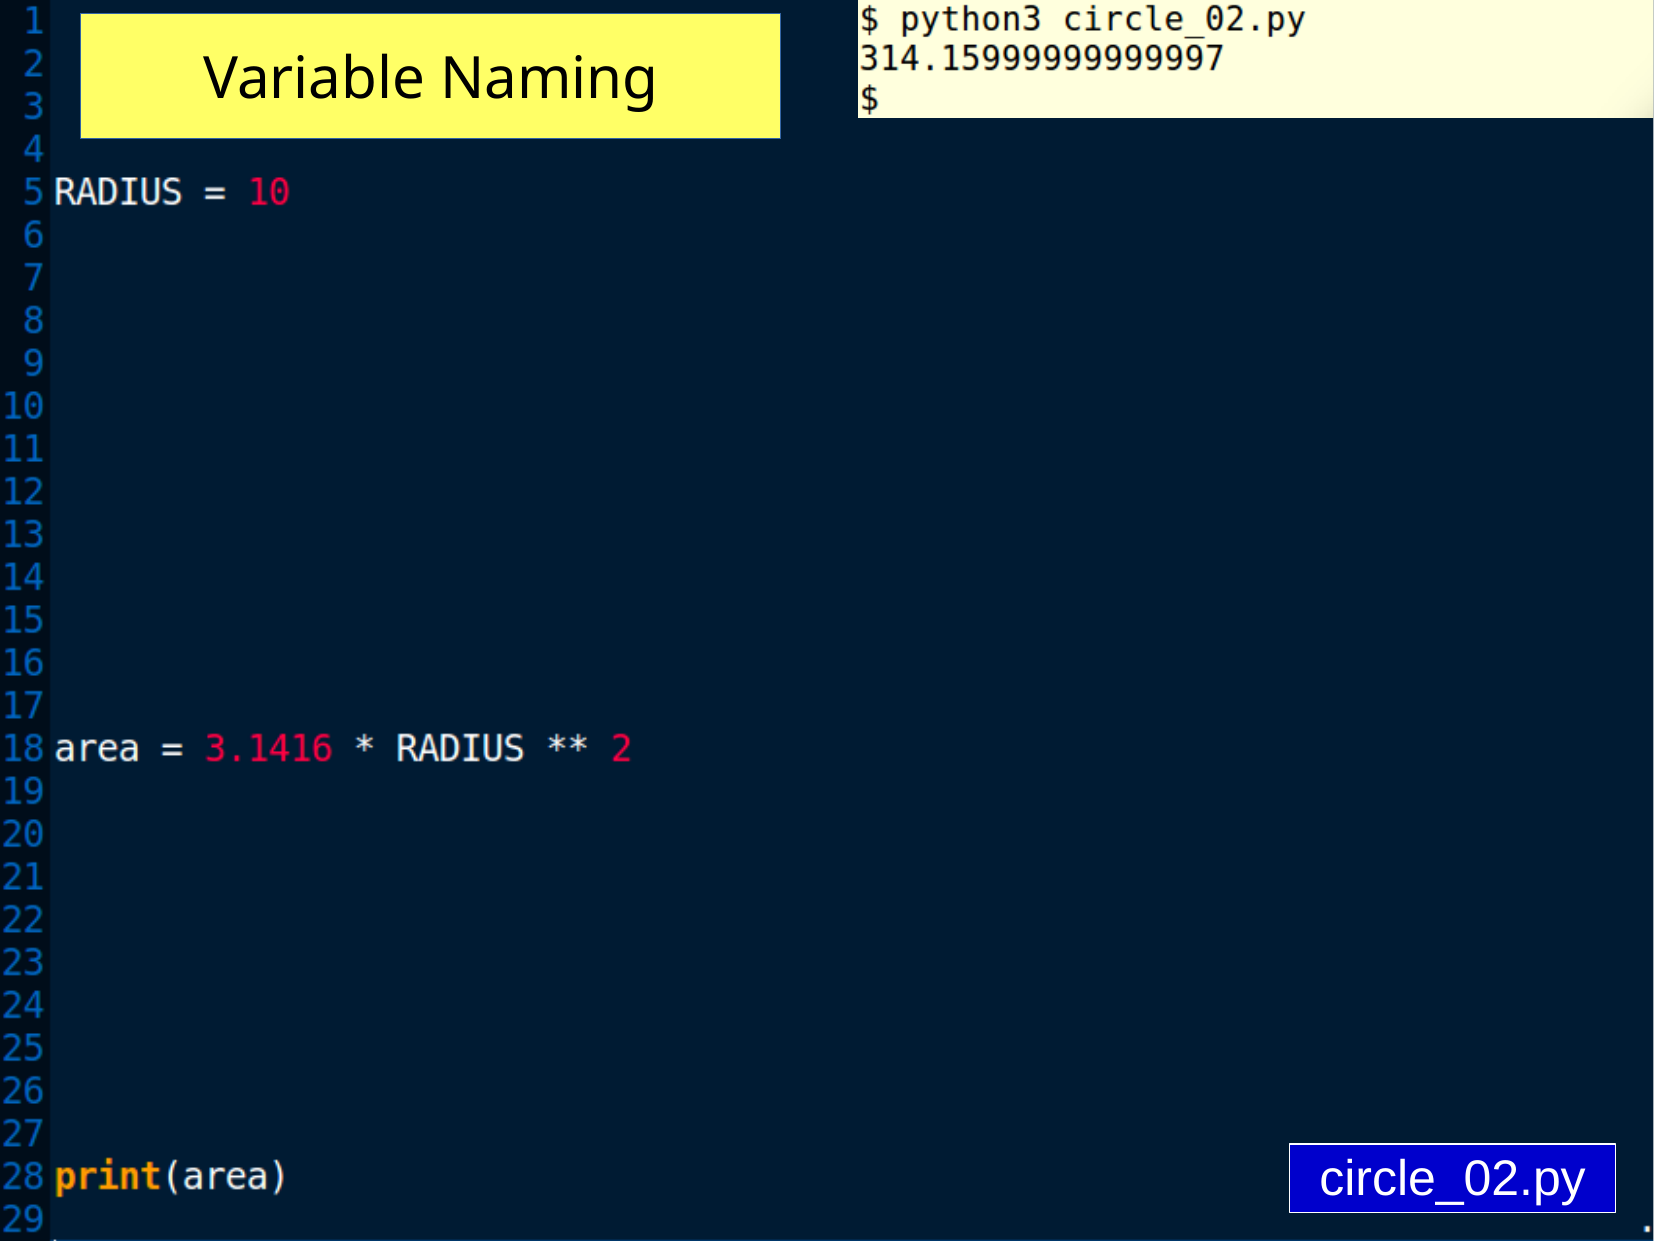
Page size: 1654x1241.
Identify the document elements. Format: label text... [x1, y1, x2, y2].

text_box Variable Naming [80, 13, 781, 139]
picture [0, 0, 1654, 1241]
text_box circle_02.py [1289, 1144, 1616, 1213]
